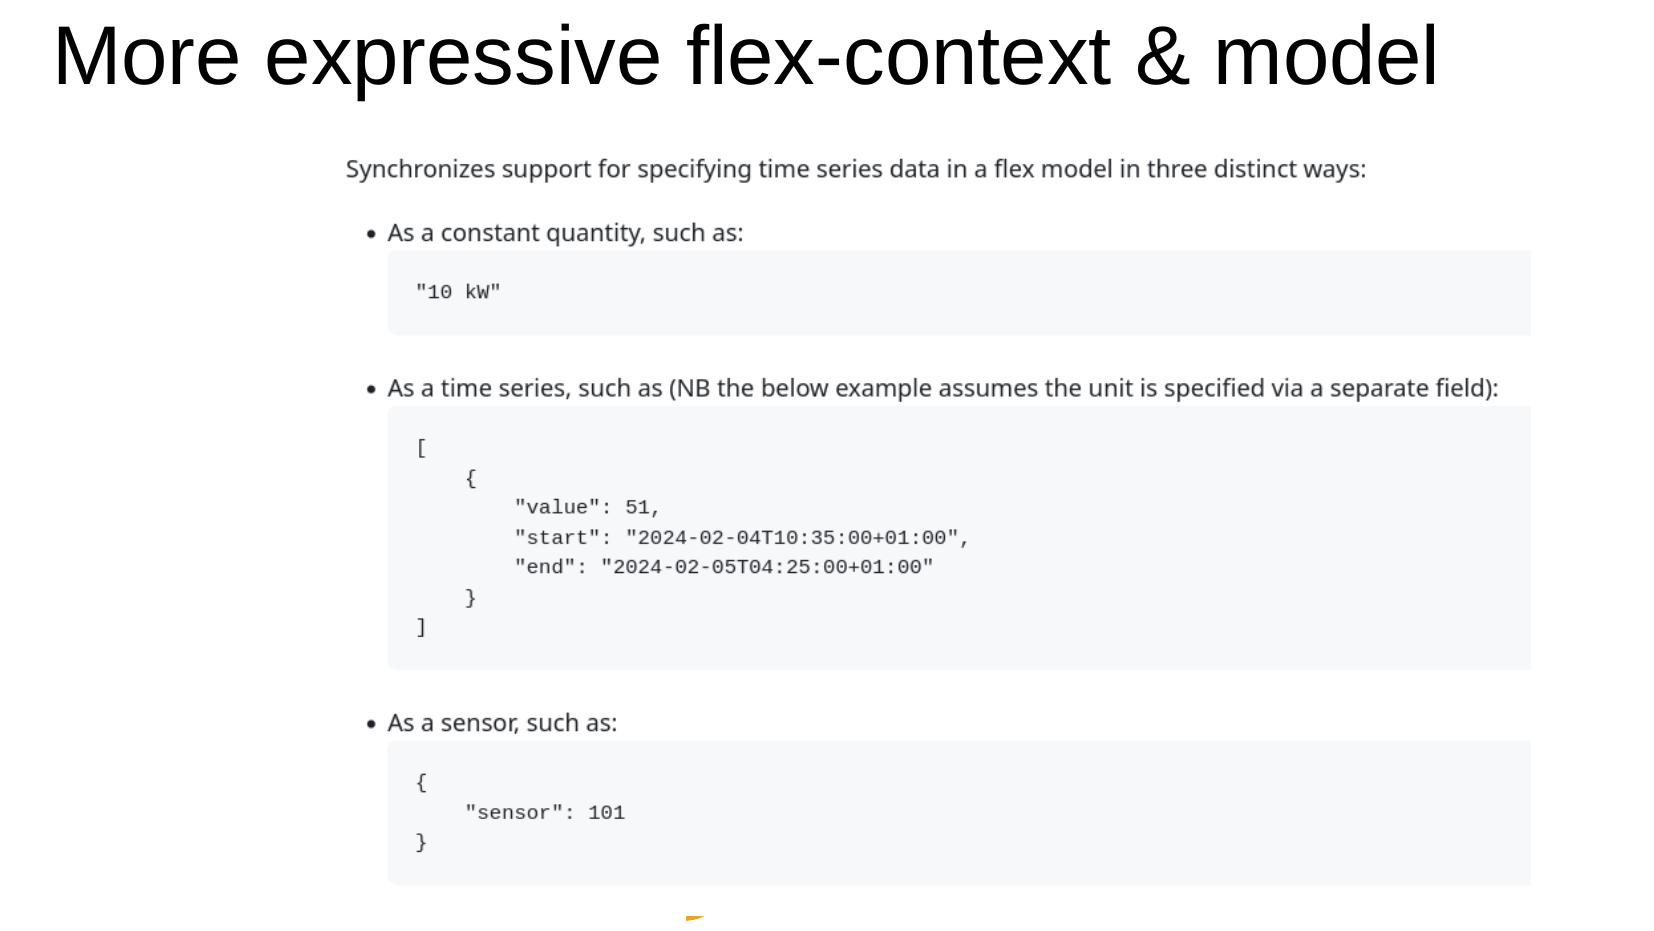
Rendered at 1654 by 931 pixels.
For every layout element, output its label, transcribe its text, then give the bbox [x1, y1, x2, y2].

text_box More expressive flex-context & model [37, 2, 1576, 185]
picture [337, 151, 1531, 921]
